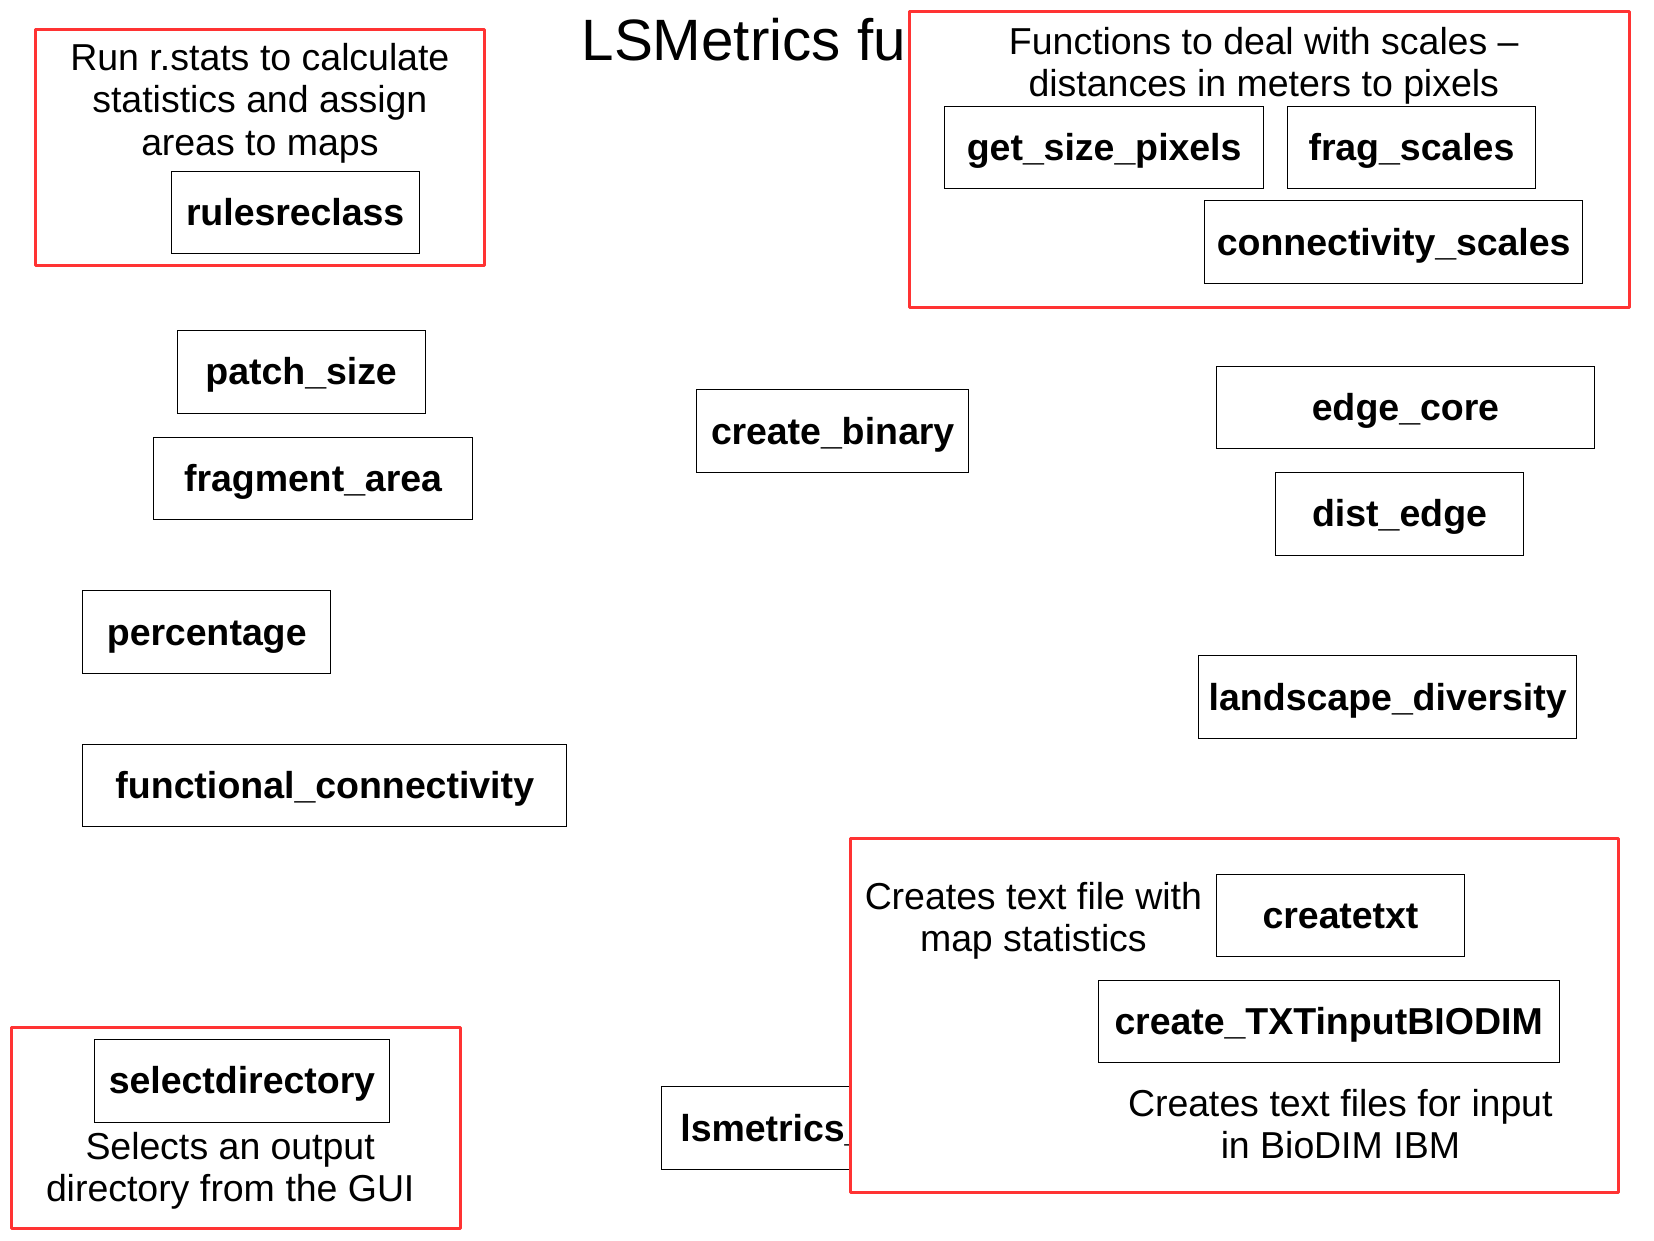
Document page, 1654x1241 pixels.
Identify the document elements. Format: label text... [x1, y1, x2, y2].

text_box Run r.stats to calculate statistics and assign areas to maps [29, 29, 491, 171]
text_box selectdirectory [94, 1039, 390, 1117]
text_box connectivity_scales [1204, 200, 1583, 284]
text_box landscape_diversity [1198, 655, 1577, 739]
text_box createtxt [1223, 874, 1465, 957]
text_box fragment_area [153, 437, 473, 520]
text_box frag_scales [1287, 113, 1536, 189]
text_box percentage [82, 590, 331, 674]
text_box Creates text file with map statistics [844, 868, 1223, 967]
text_box dist_edge [1275, 472, 1524, 556]
text_box [850, 838, 1619, 1193]
text_box edge_core [1216, 366, 1595, 449]
text_box [11, 1217, 461, 1229]
text_box LSMetrics functions [566, 0, 1205, 81]
text_box functional_connectivity [82, 744, 567, 827]
text_box Functions to deal with scales – distances in meters to pixels [933, 13, 1595, 113]
text_box patch_size [177, 330, 426, 414]
text_box Selects an output directory from the GUI [0, 1117, 461, 1217]
text_box create_binary [696, 389, 969, 473]
text_box lsmetrics_run [661, 1086, 850, 1170]
text_box [11, 1027, 461, 1117]
text_box Creates text files for input in BioDIM IBM [1110, 1074, 1571, 1174]
text_box get_size_pixels [944, 113, 1264, 189]
text_box [35, 171, 485, 266]
text_box create_TXTinputBIODIM [1098, 980, 1560, 1063]
text_box [909, 11, 1630, 308]
text_box rulesreclass [171, 171, 420, 254]
